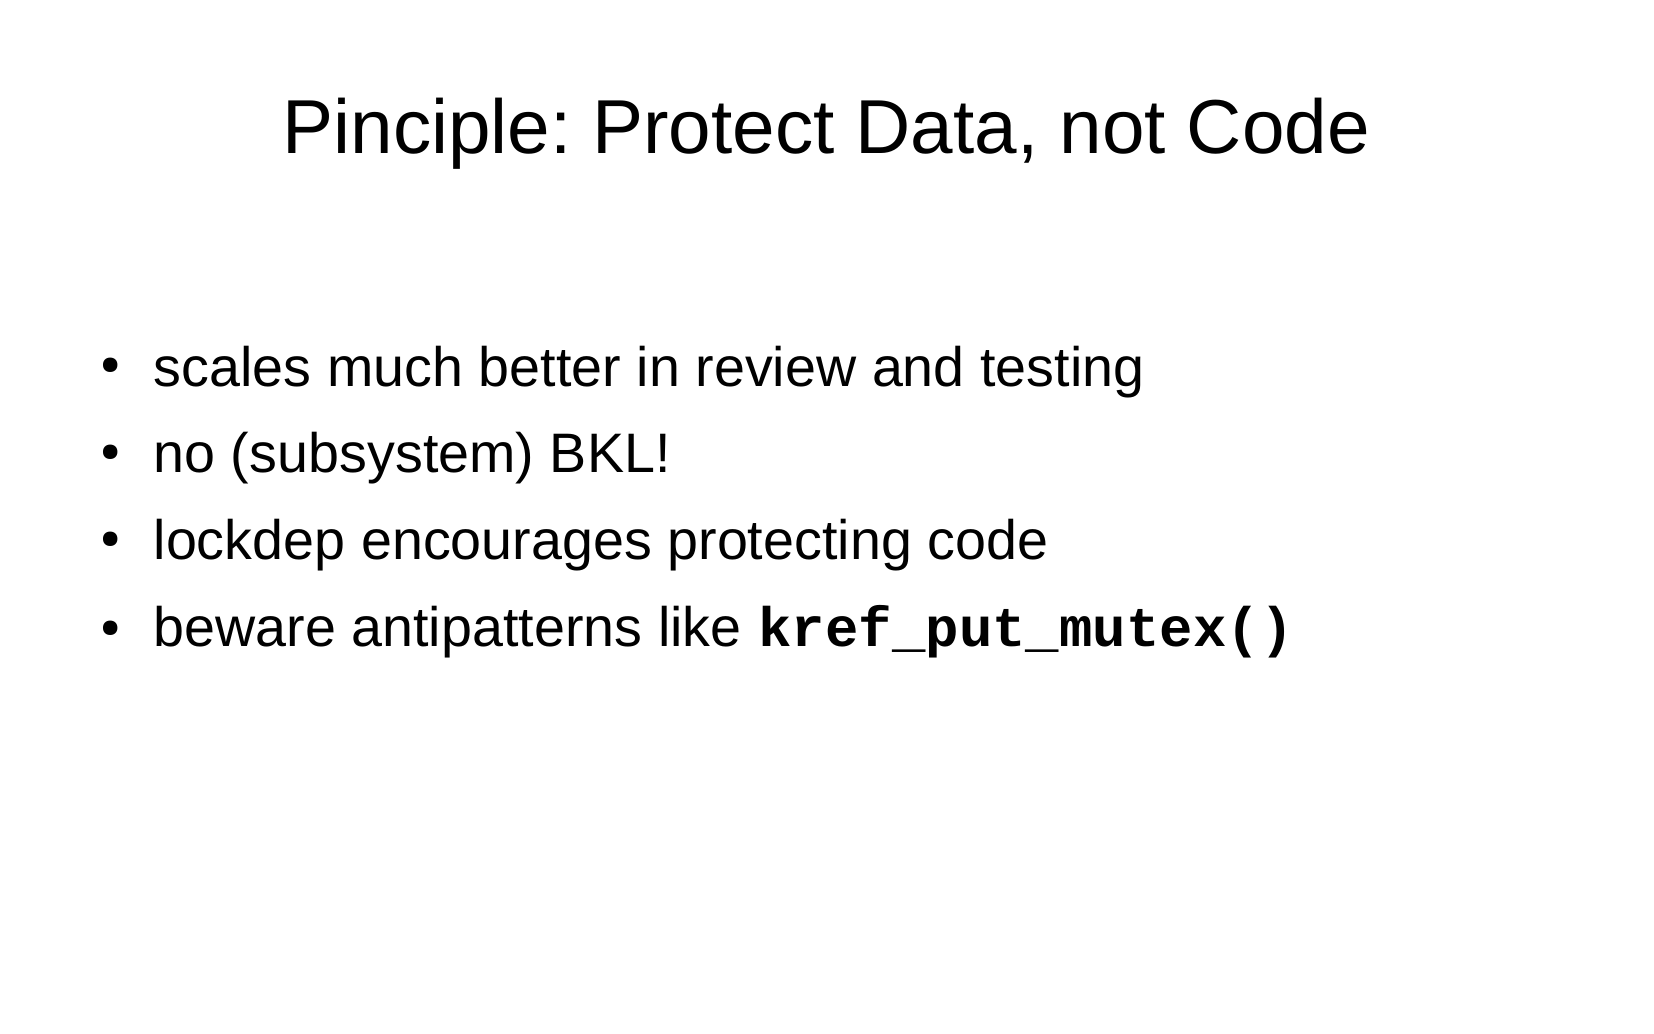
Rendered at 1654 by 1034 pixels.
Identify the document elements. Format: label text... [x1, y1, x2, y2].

title Pinciple: Protect Data, not Code [82, 41, 1571, 214]
list scales much better in review and testing no (subsystem) BKL! lockdep encourages protecting code beware antipatterns like kref_put_mutex() [82, 335, 1571, 827]
